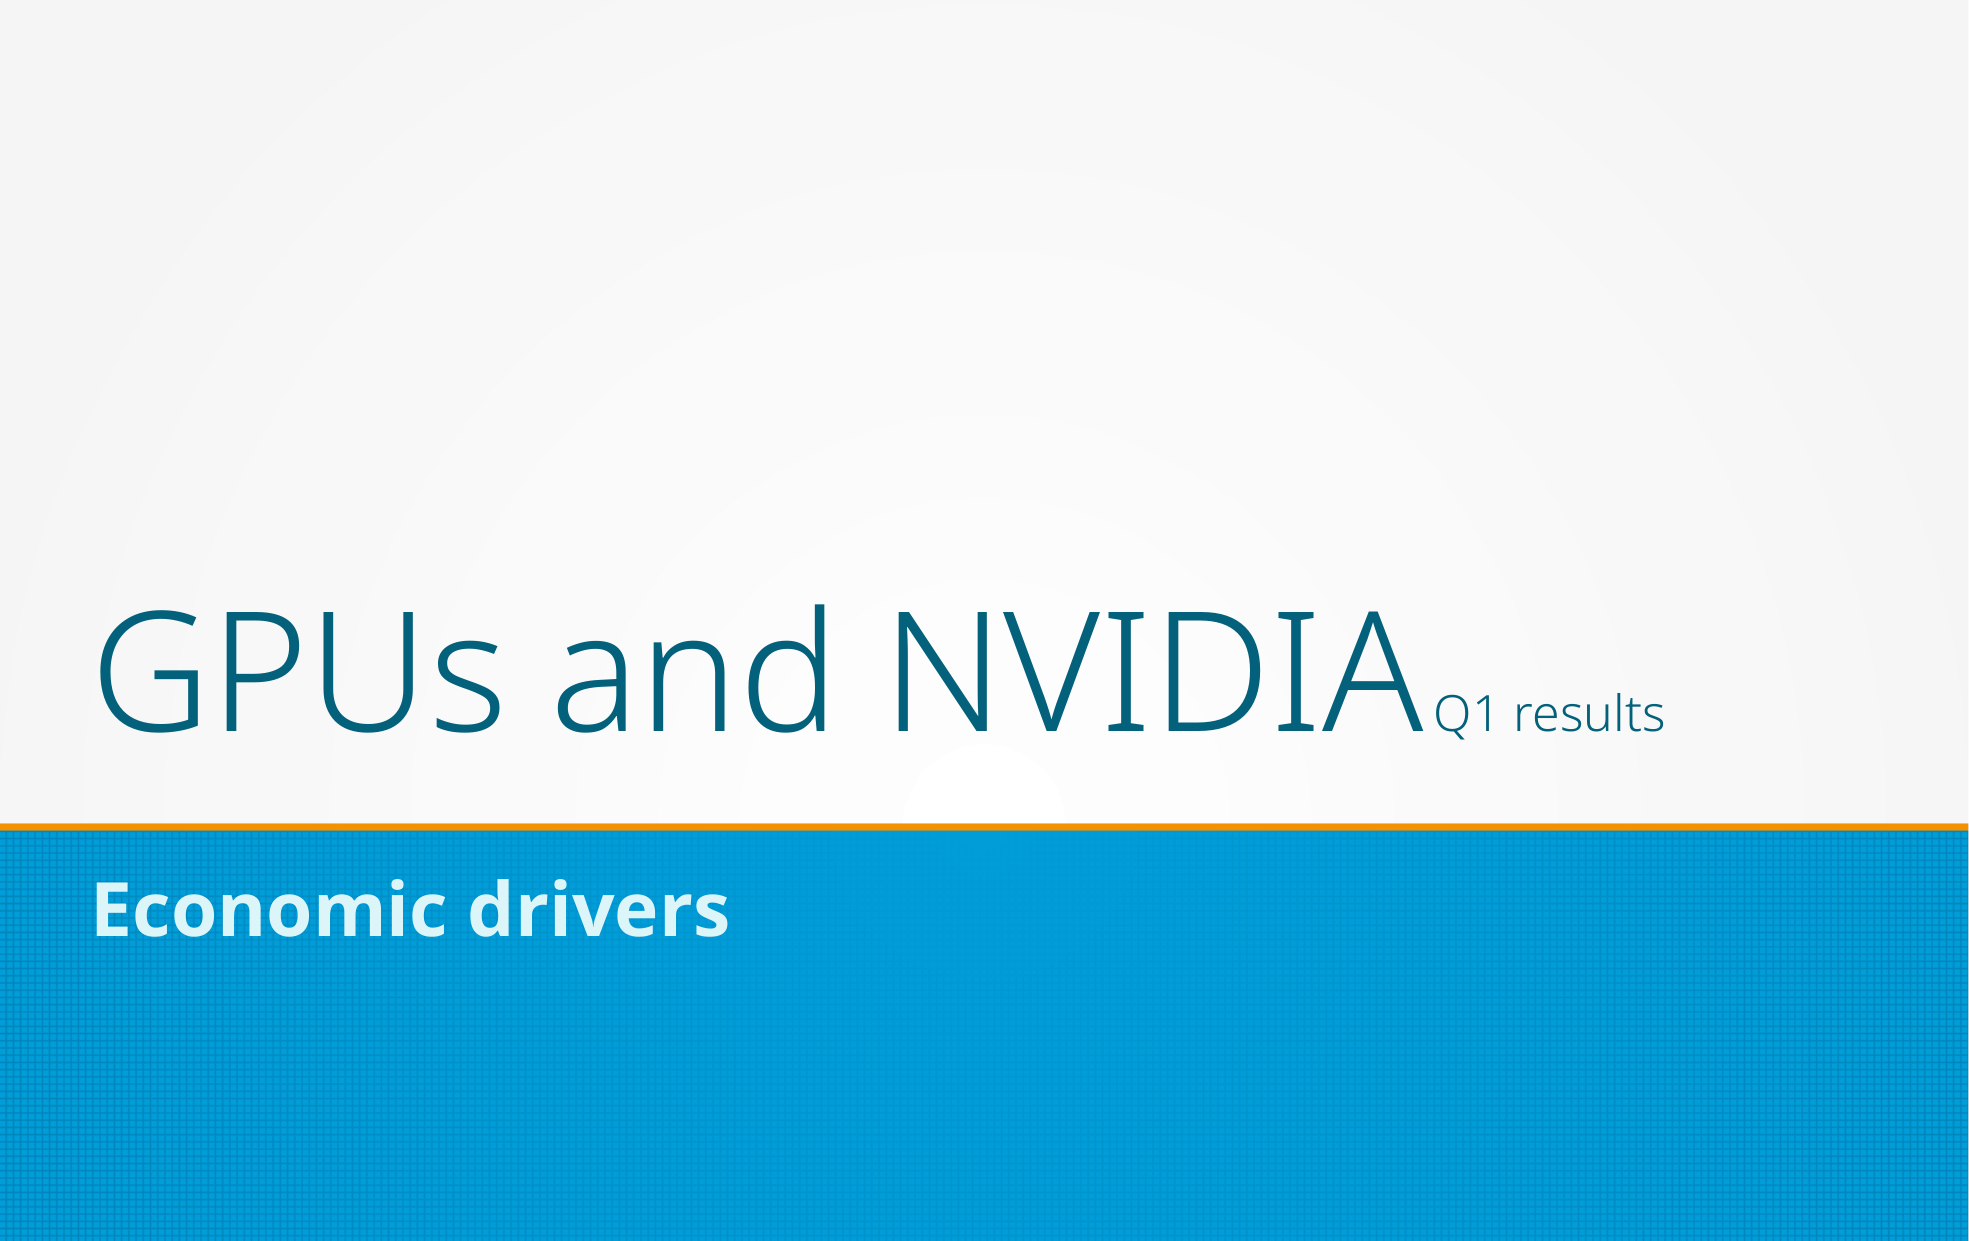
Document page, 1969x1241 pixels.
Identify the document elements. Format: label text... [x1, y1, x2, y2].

picture [0, 0, 1969, 830]
subtitle Economic drivers [90, 855, 1861, 1111]
title GPUs and NVIDIA Q1 results [90, 49, 1862, 781]
